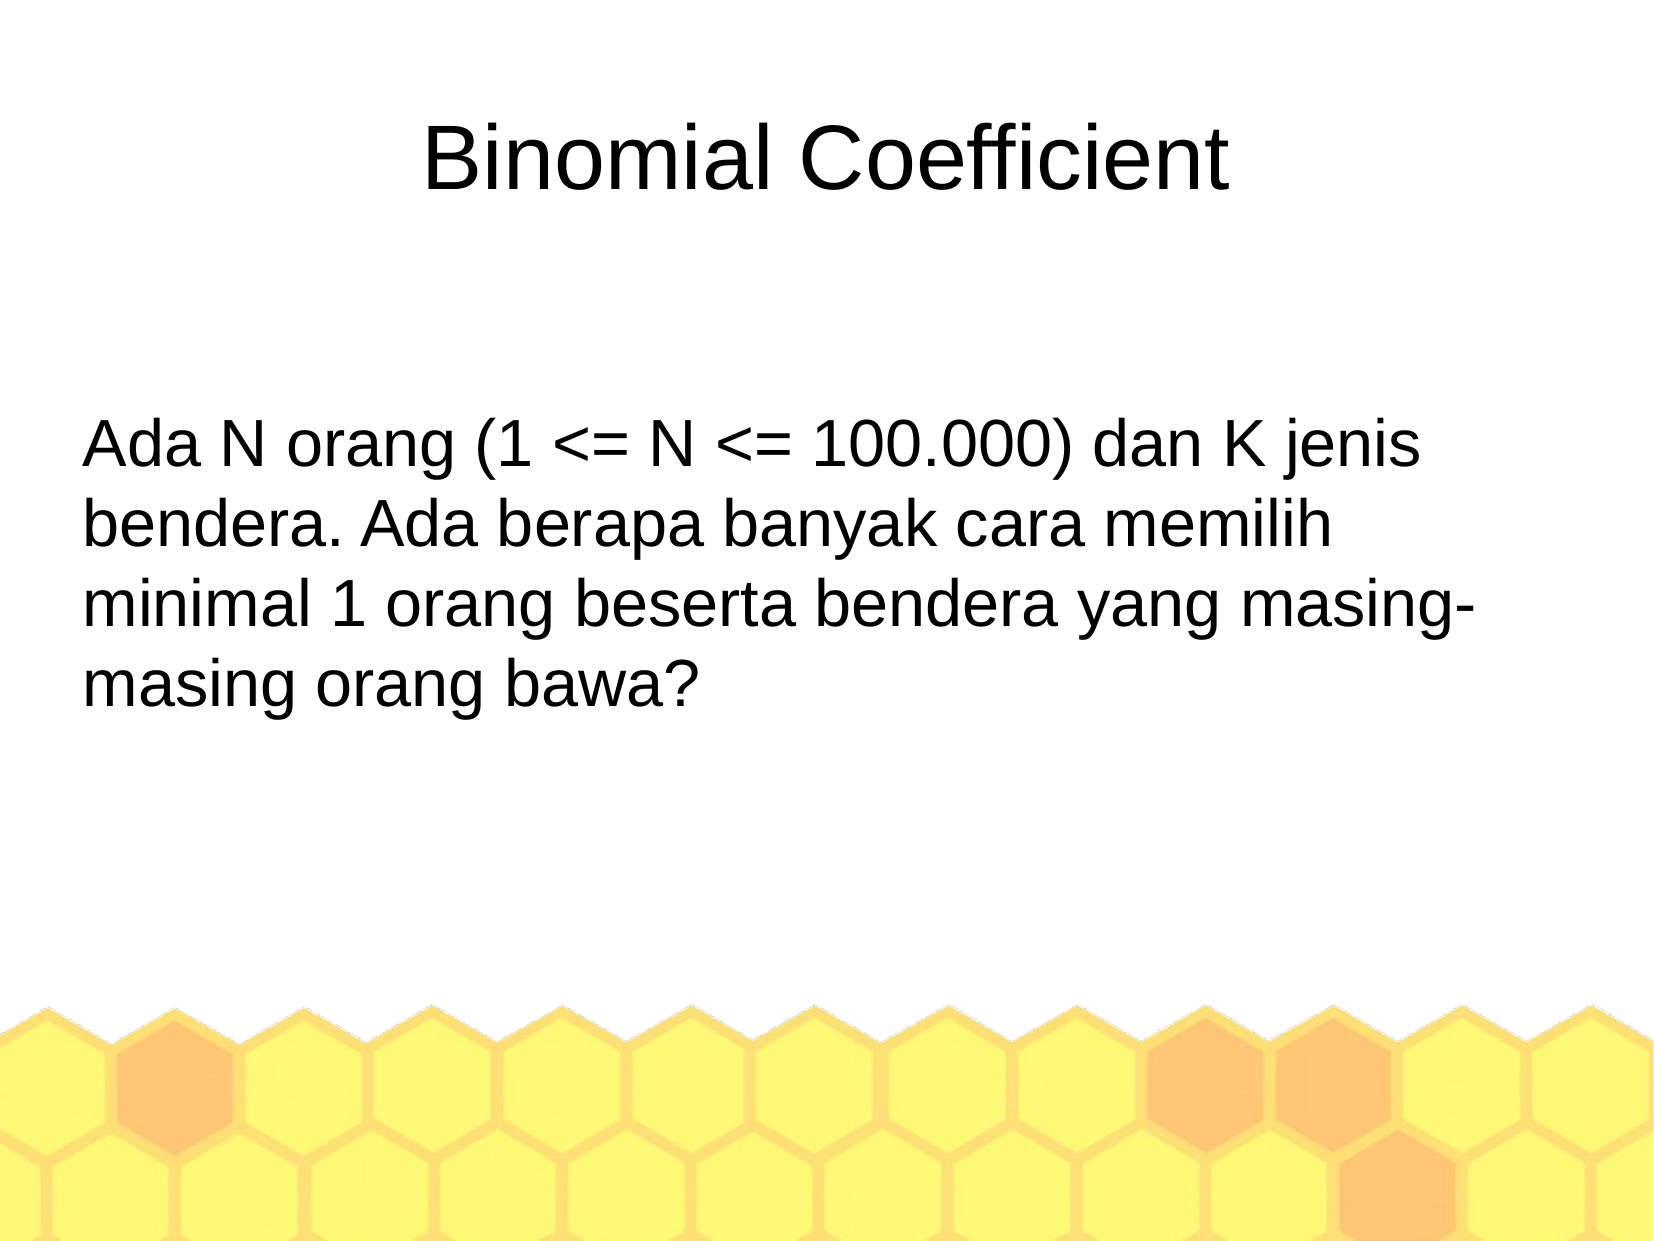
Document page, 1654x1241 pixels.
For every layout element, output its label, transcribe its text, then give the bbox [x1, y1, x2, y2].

list Ada N orang (1 <= N <= 100.000) dan K jenis bendera. Ada berapa banyak cara memilih minimal 1 orang beserta bendera yang masing-masing orang bawa? [82, 290, 1571, 1010]
title Binomial Coefficient [82, 49, 1571, 257]
